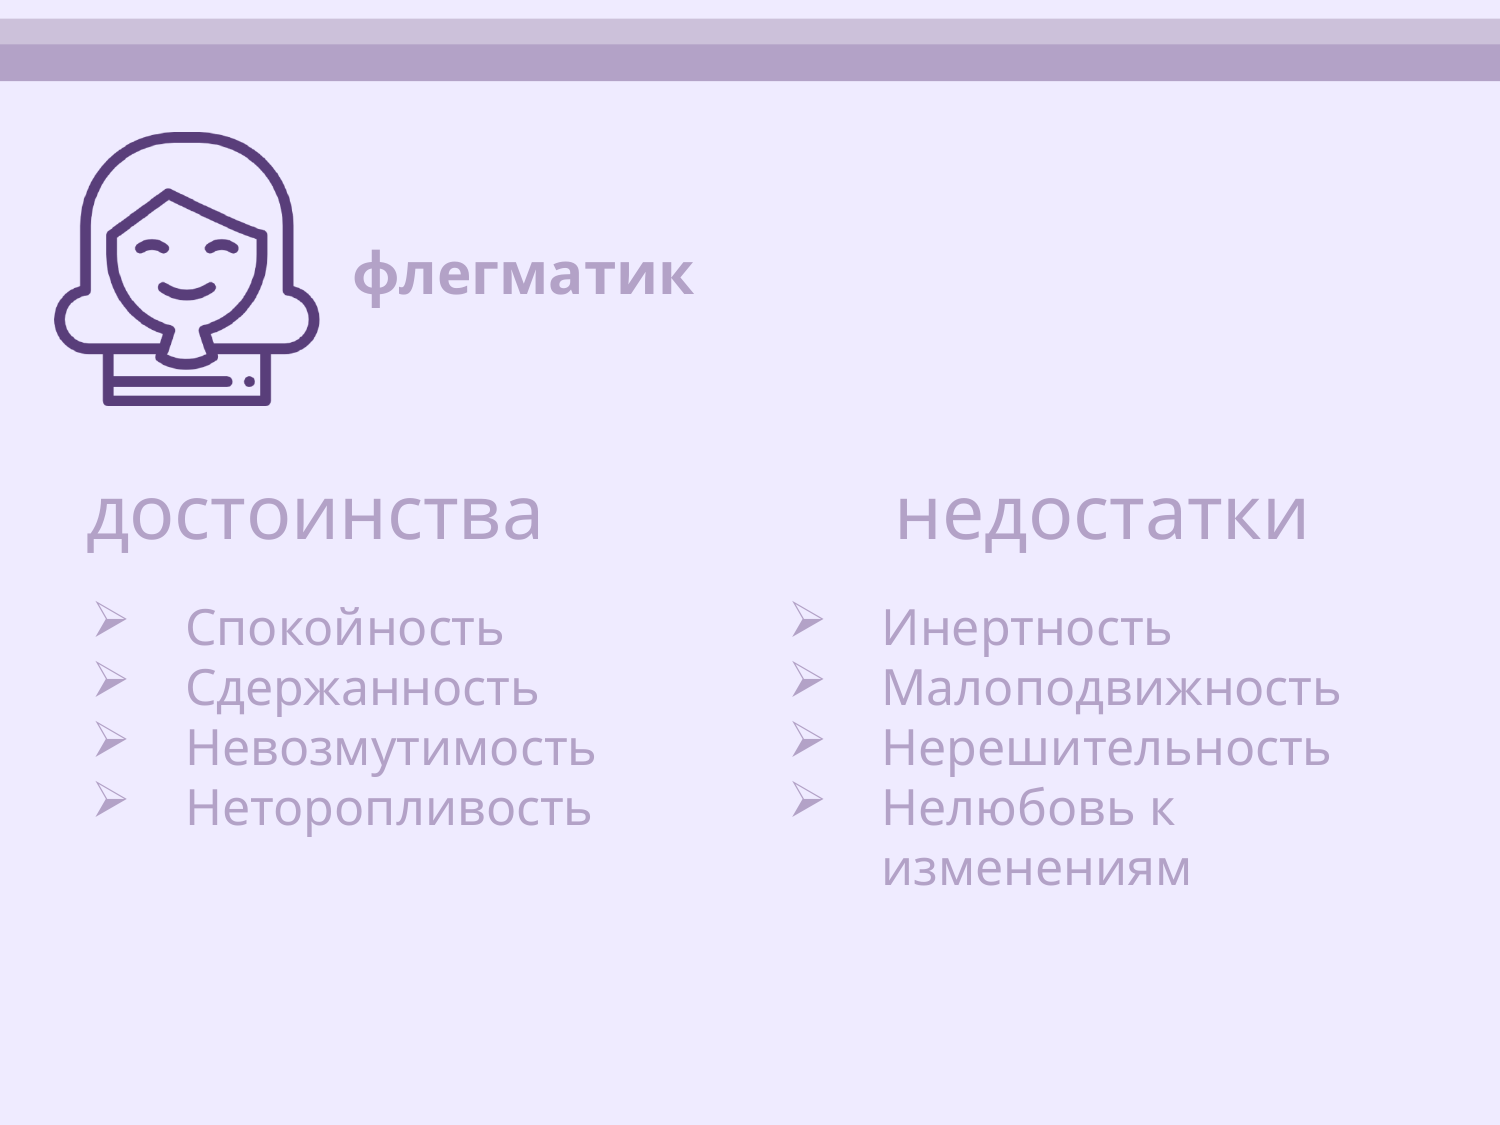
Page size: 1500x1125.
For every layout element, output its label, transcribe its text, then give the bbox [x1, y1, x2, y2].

text_box достоинства [71, 457, 640, 562]
text_box Инертность Малоподвижность Нерешительность Нелюбовь к изменениям [773, 588, 1449, 903]
text_box [0, 18, 1500, 82]
text_box Спокойность Сдержанность Невозмутимость Неторопливость [76, 588, 752, 843]
picture [49, 132, 324, 406]
text_box недостатки [879, 457, 1449, 562]
text_box флегматик [337, 228, 727, 314]
